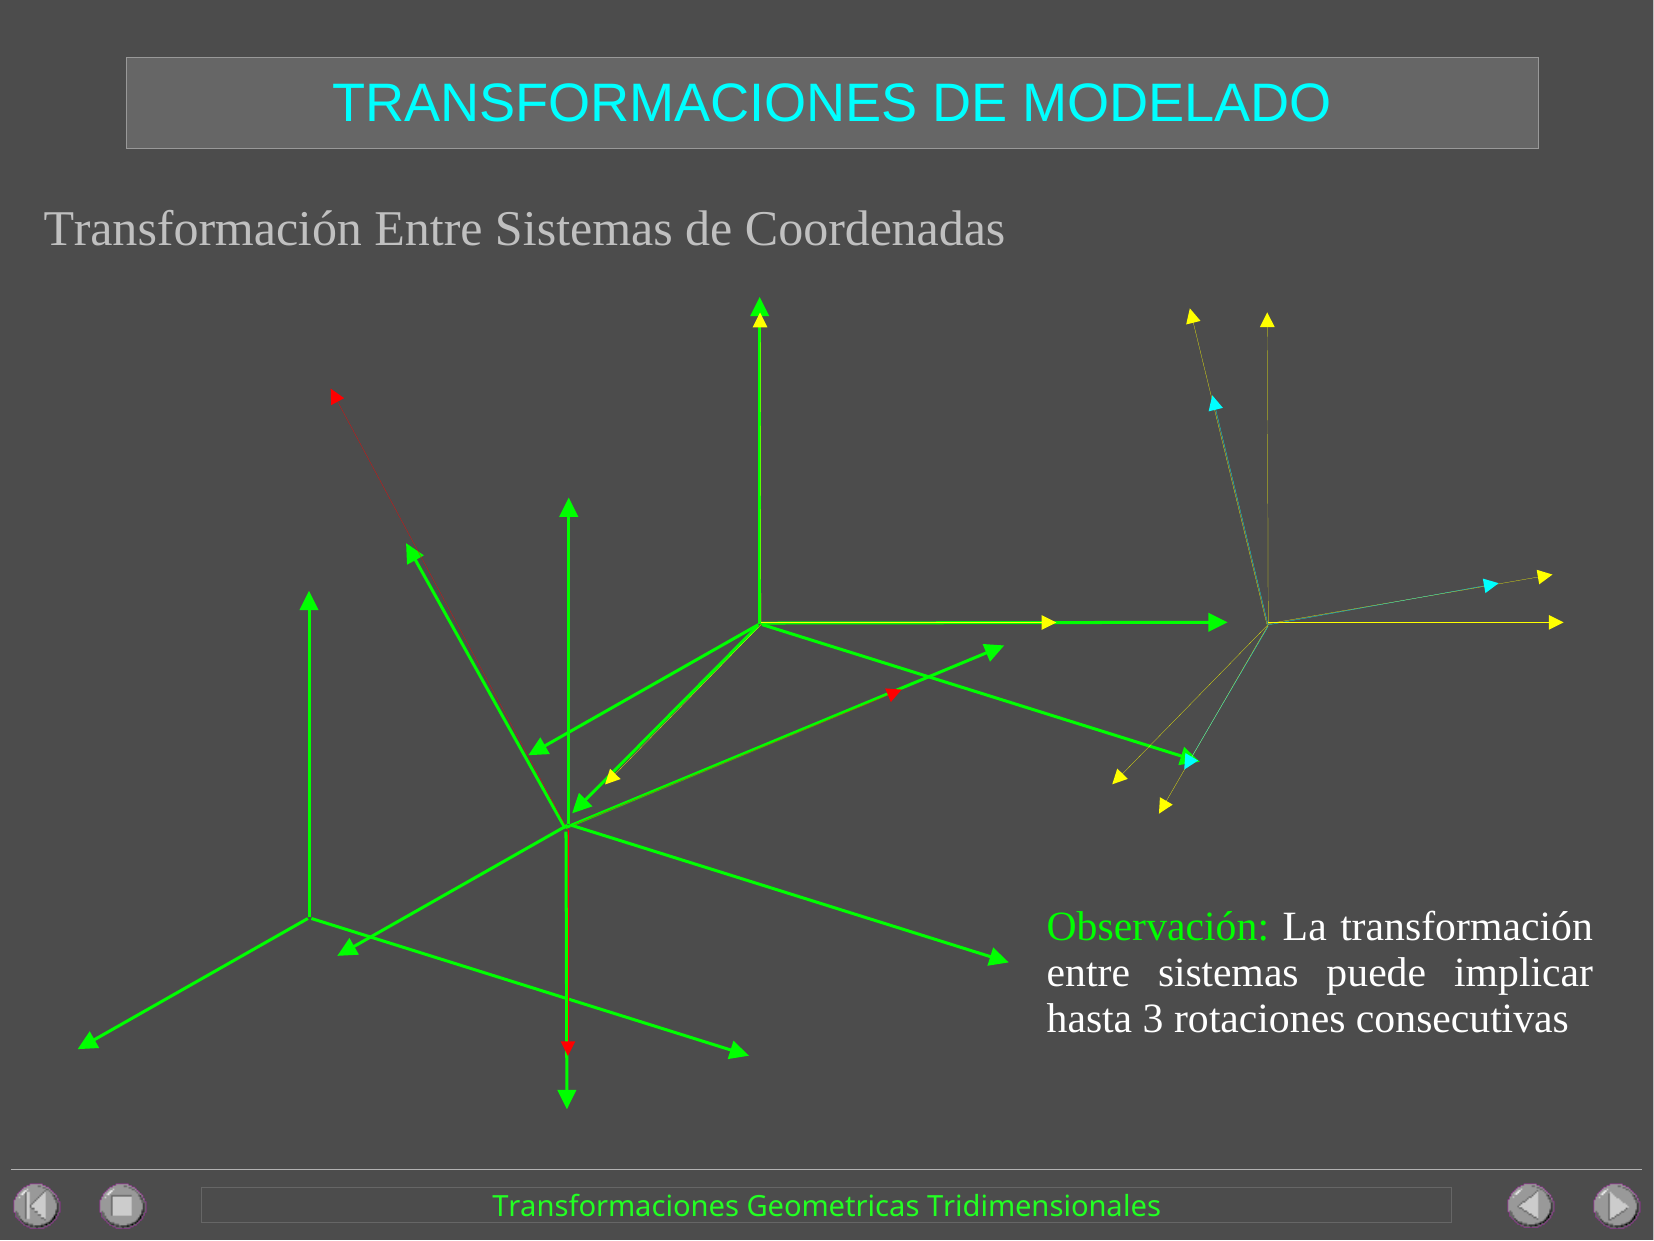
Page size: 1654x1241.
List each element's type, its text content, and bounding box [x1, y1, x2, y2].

title TRANSFORMACIONES DE MODELADO [126, 57, 1539, 149]
picture [1505, 1181, 1556, 1231]
text_box Observación: La transformación entre sistemas puede implicar hasta 3 rotaciones consecutivas [1046, 903, 1594, 1061]
text_box Transformación Entre Sistemas de Coordenadas [43, 200, 1538, 262]
picture [11, 1181, 62, 1232]
picture [97, 1181, 148, 1232]
picture [1591, 1181, 1642, 1232]
